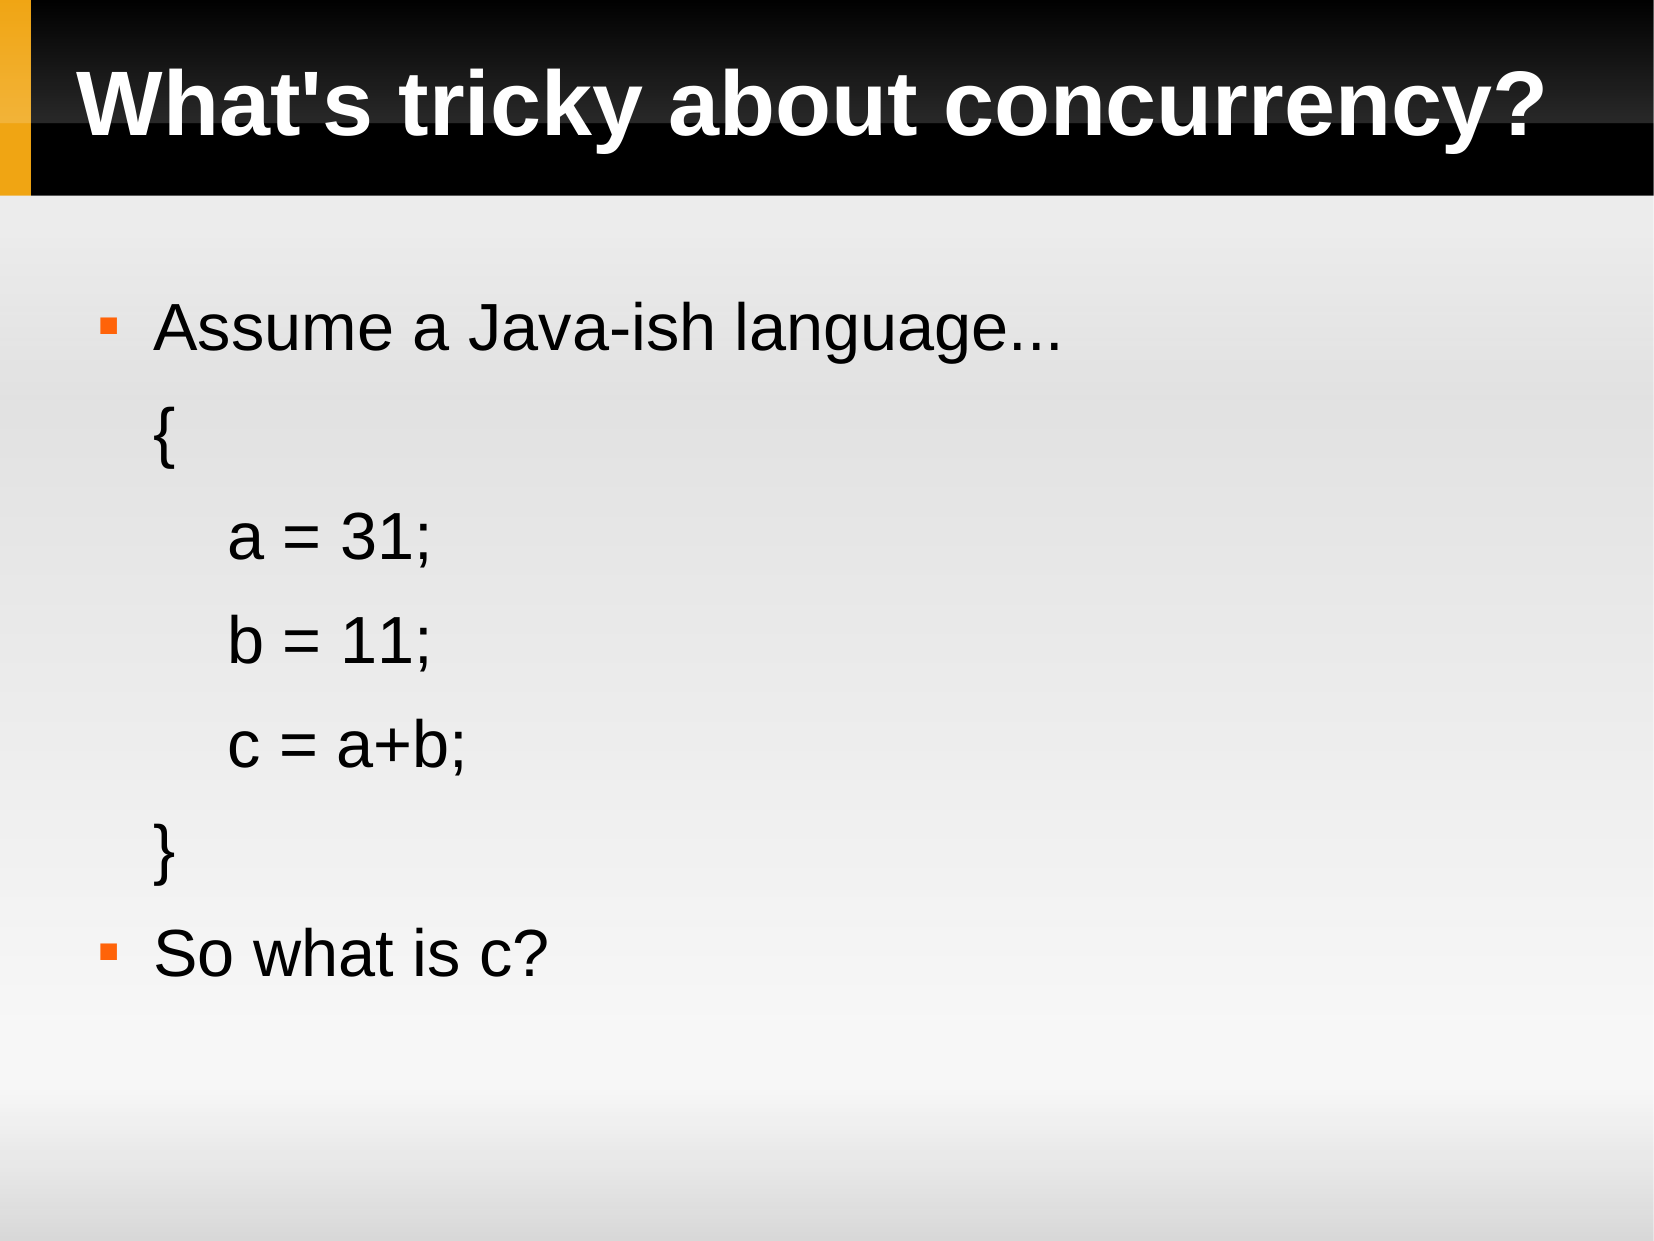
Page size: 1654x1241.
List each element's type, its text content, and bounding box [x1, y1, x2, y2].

picture [0, 0, 1654, 1241]
title What's tricky about concurrency? [76, 0, 1565, 208]
list Assume a Java-ish language... { a = 31; b = 11; c = a+b; } So what is c? [82, 290, 1571, 1109]
